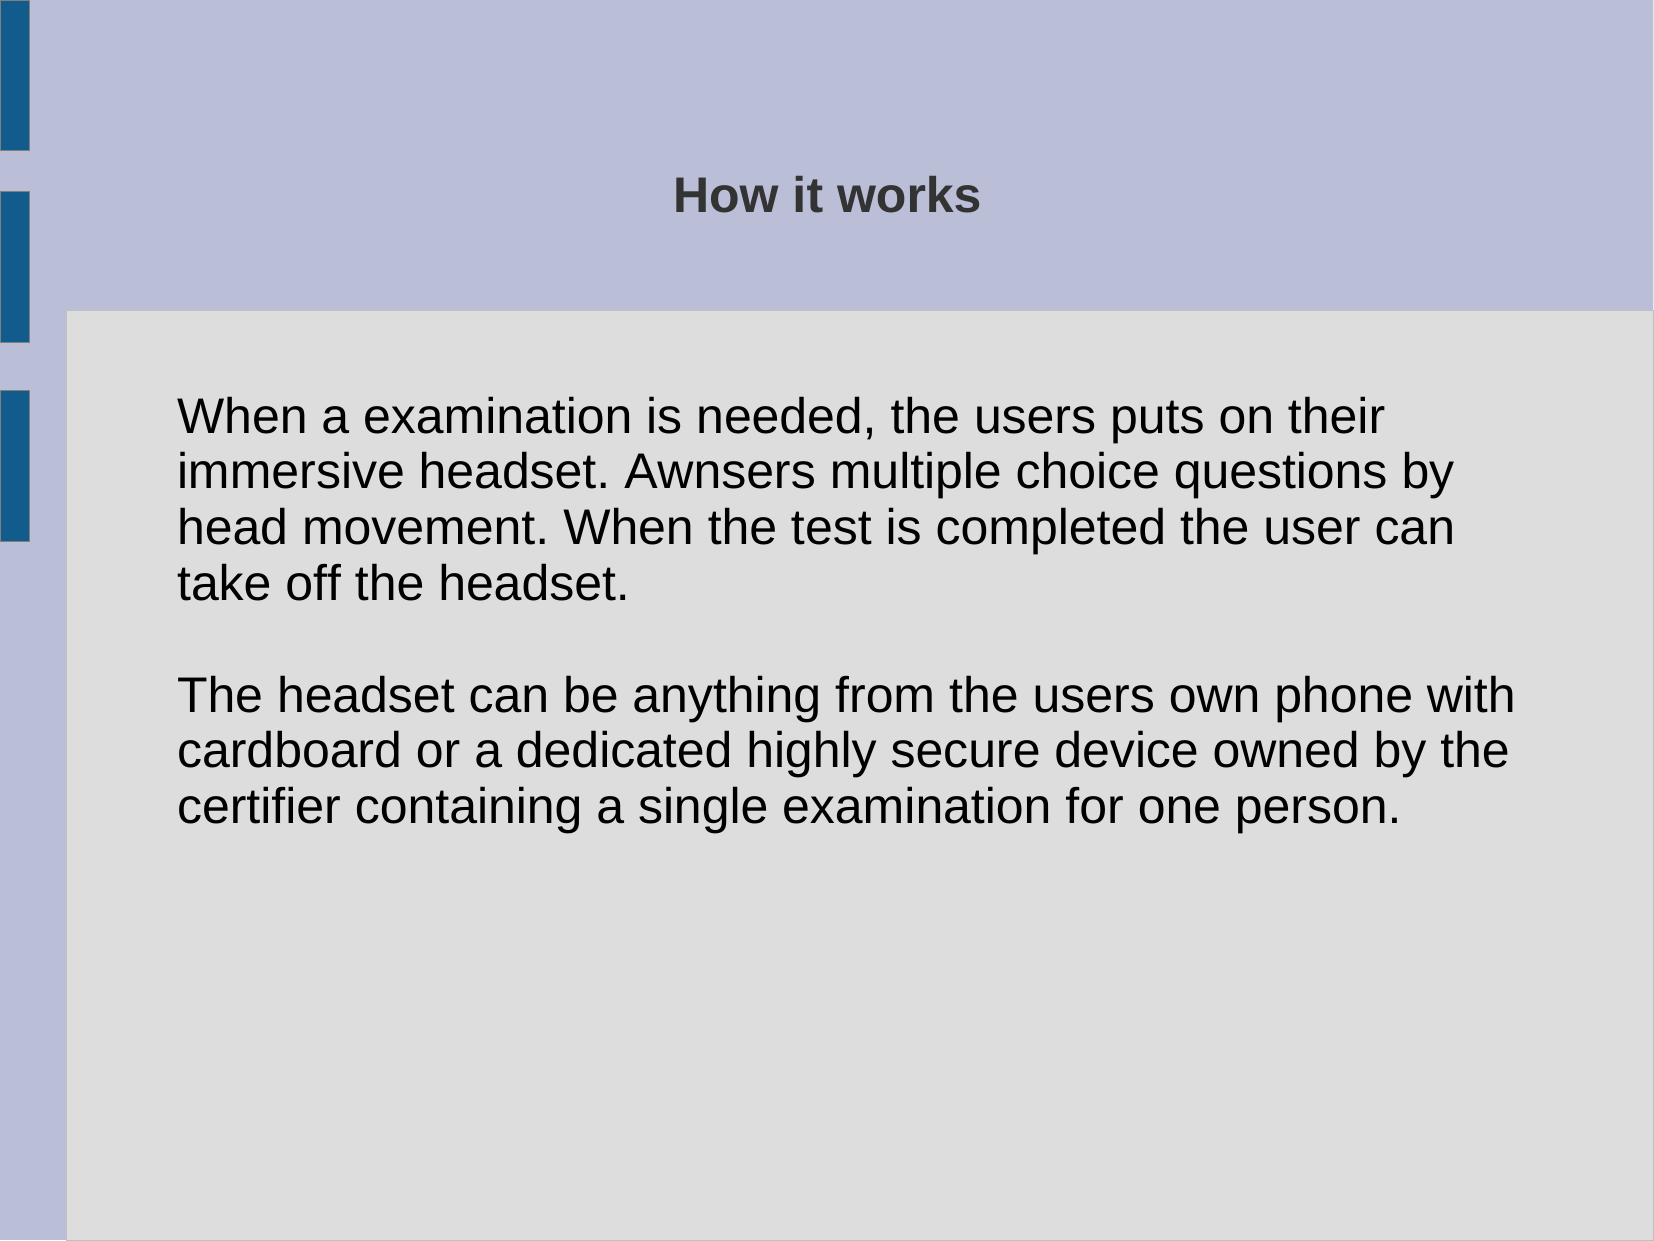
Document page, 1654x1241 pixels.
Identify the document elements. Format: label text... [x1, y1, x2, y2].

title How it works [121, 91, 1534, 299]
list When a examination is needed, the users puts on their immersive headset. Awnsers multiple choice questions by head movement. When the test is completed the user can take off the headset. The headset can be anything from the users own phone with cardboard or a dedicated highly secure device owned by the certifier containing a single examination for one person. [106, 388, 1519, 1170]
